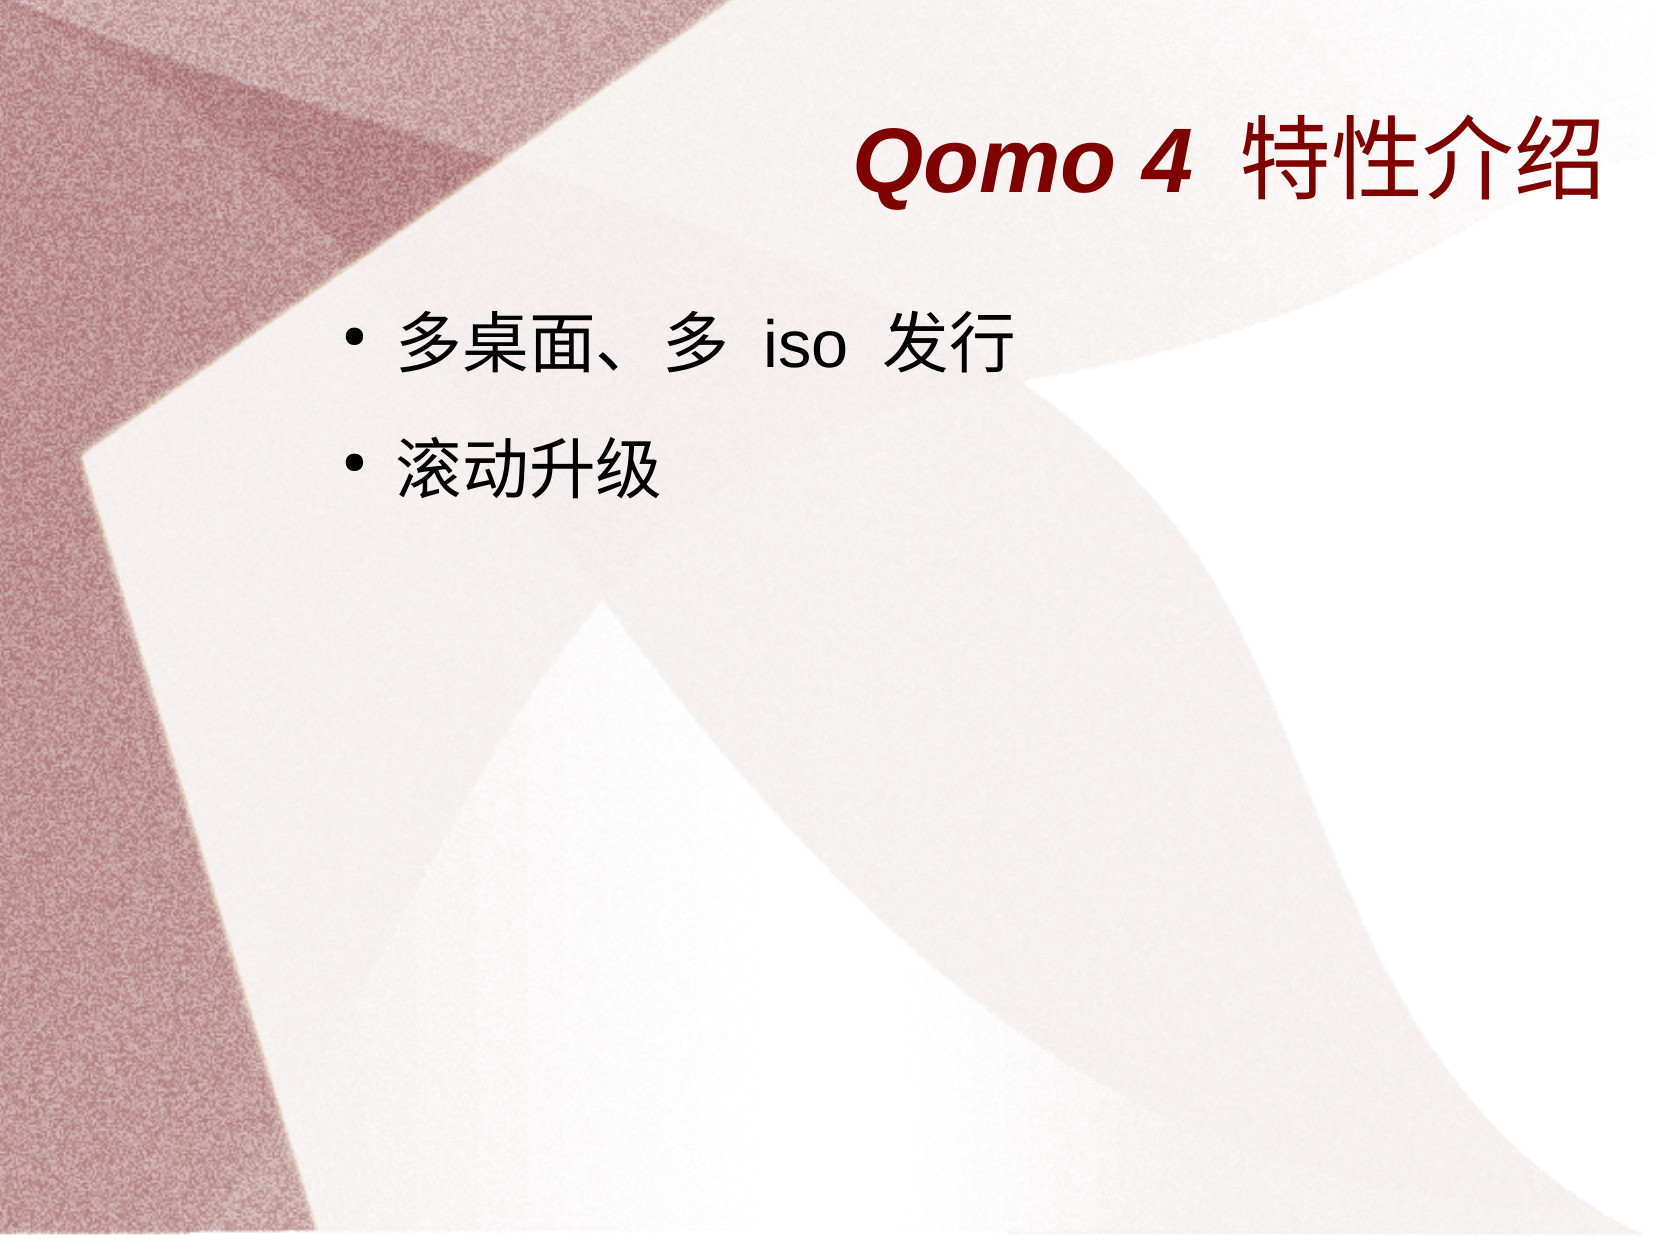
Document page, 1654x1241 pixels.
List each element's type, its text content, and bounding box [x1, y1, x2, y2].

picture [0, 0, 1654, 1241]
title Qomo 4 特性介绍 [596, 49, 1607, 257]
list 多桌面、多 iso 发行 滚动升级 [324, 290, 1601, 1010]
